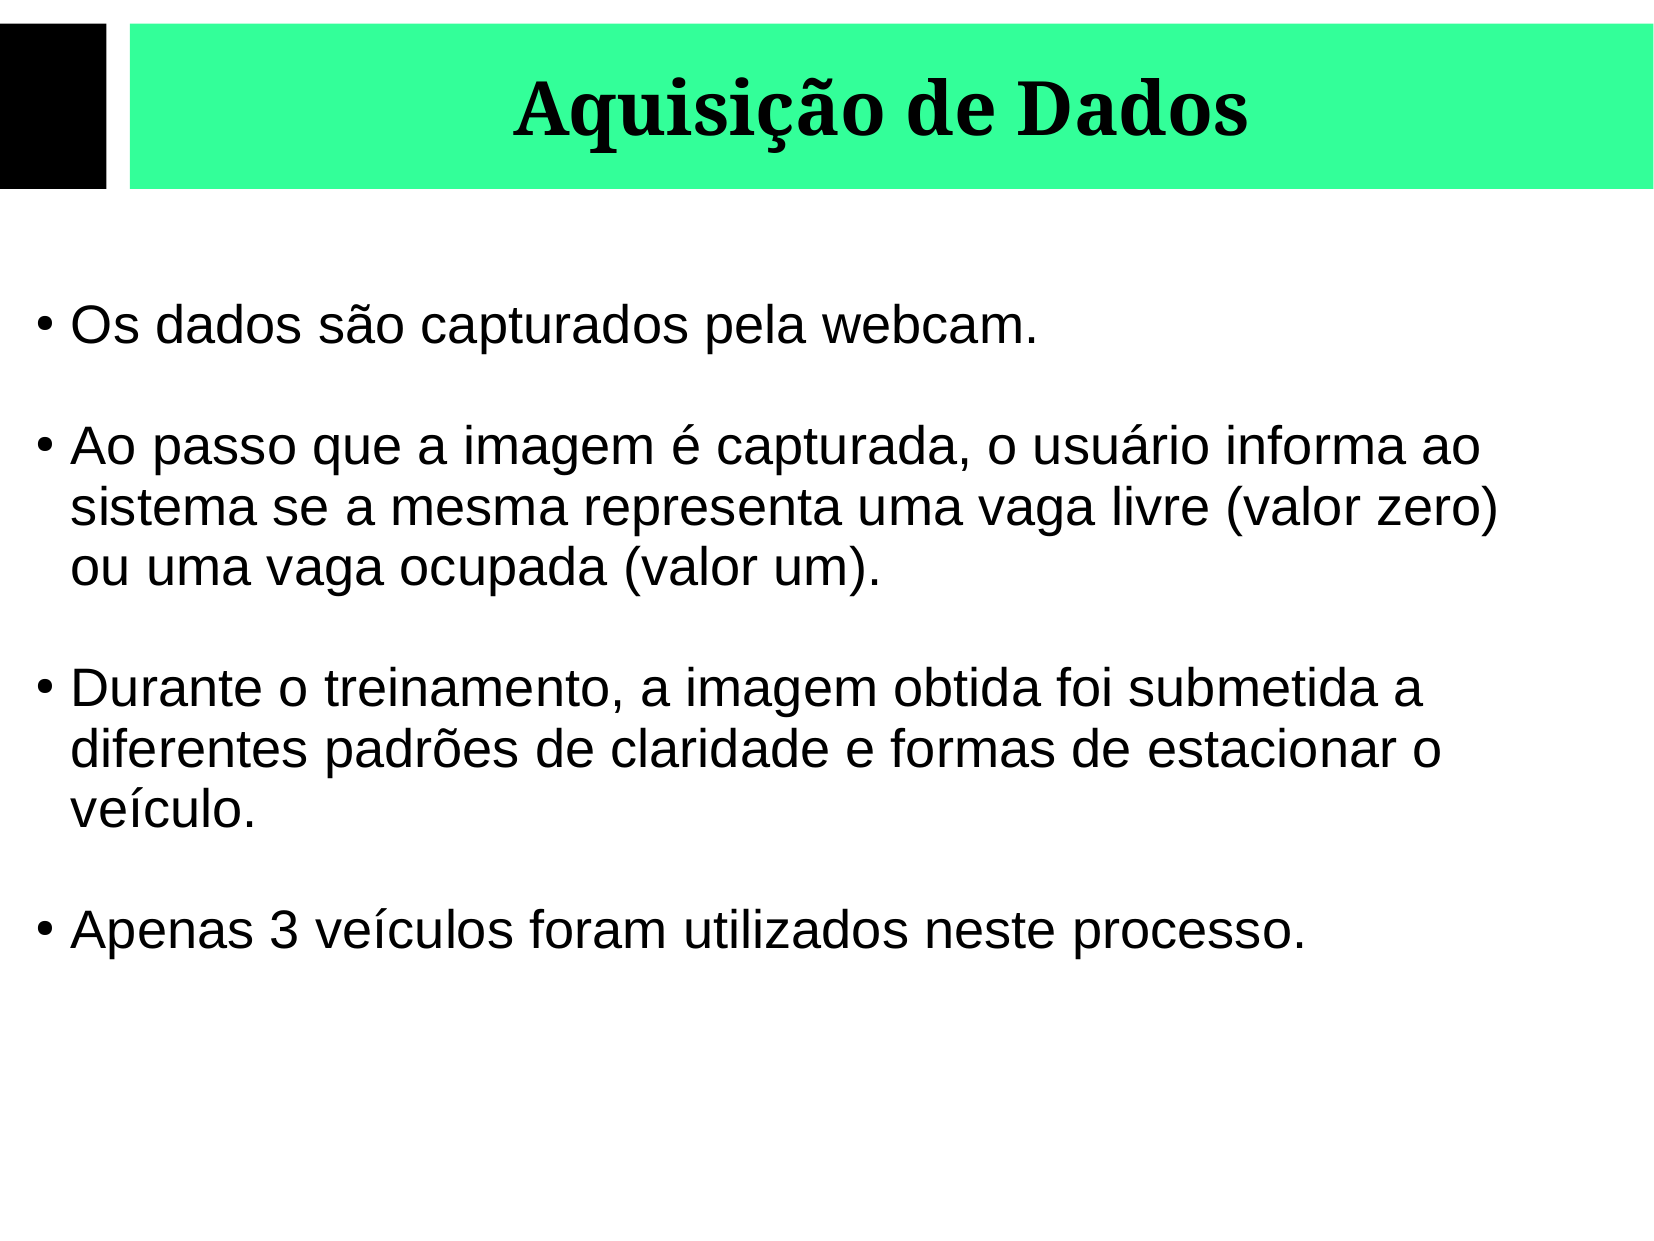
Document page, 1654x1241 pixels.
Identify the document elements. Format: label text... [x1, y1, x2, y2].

text_box Aquisição de Dados [129, 23, 1654, 189]
subtitle Os dados são capturados pela webcam. Ao passo que a imagem é capturada, o usuário informa ao sistema se a mesma representa uma vaga livre (valor zero) ou uma vaga ocupada (valor um). Durante o treinamento, a imagem obtida foi submetida a diferentes padrões de claridade e formas de estacionar o veículo. Apenas 3 veículos foram utilizados neste processo. [35, 248, 1583, 1158]
text_box [0, 23, 107, 189]
